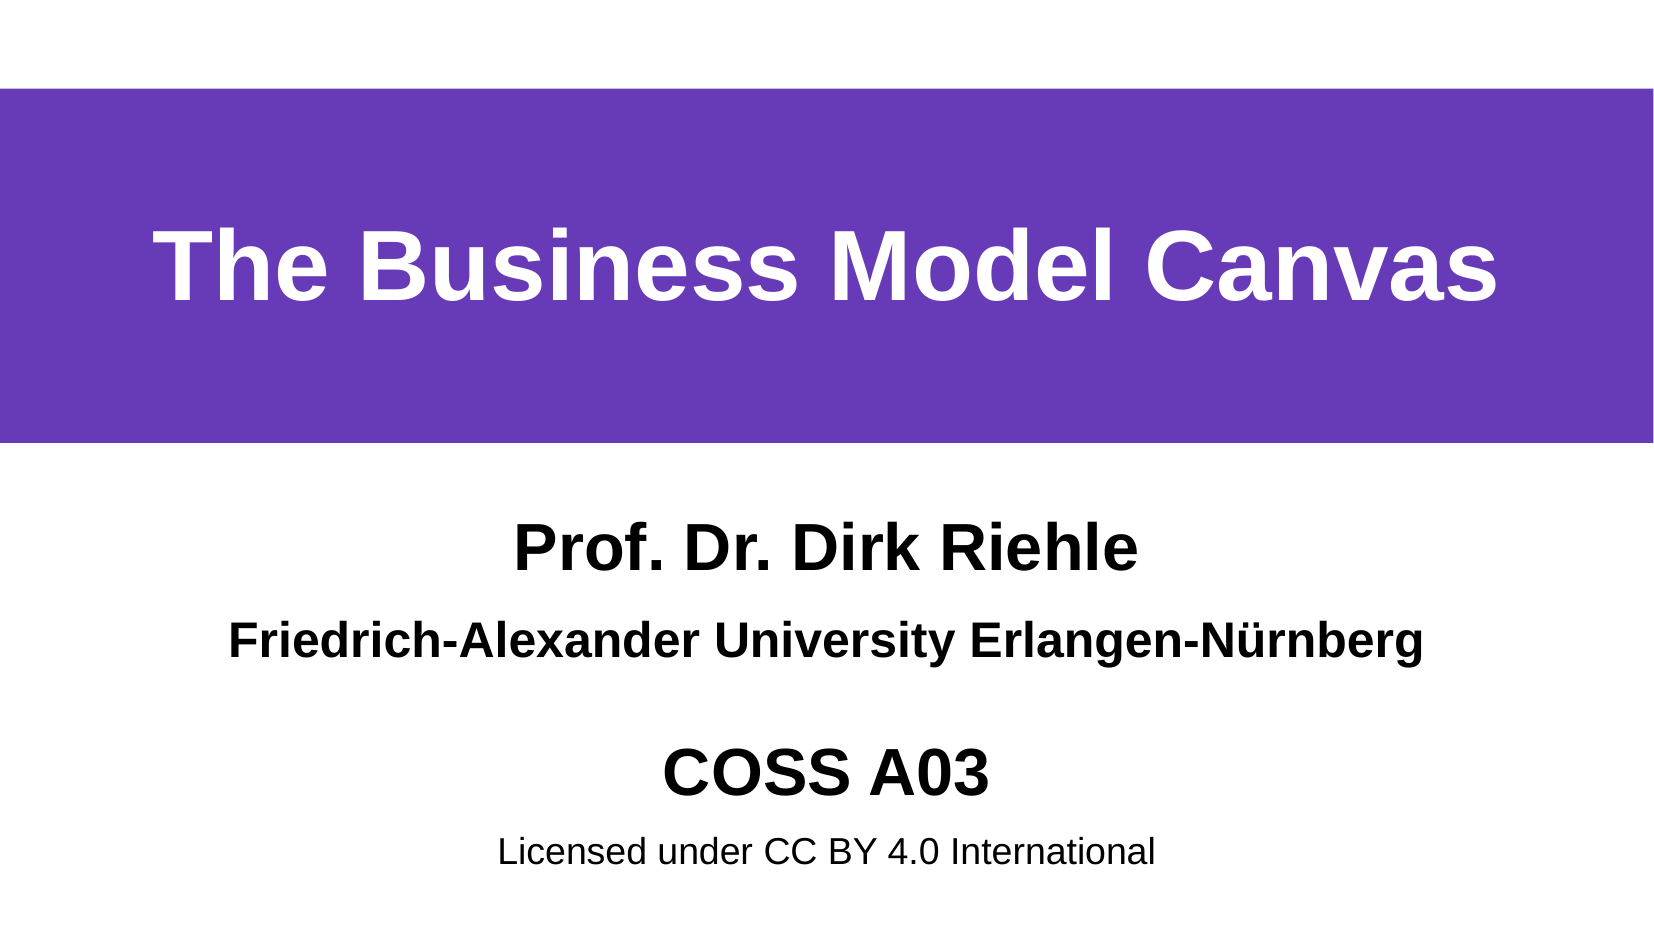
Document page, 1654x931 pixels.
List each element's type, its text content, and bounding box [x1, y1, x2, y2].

title The Business Model Canvas [0, 88, 1654, 443]
subtitle Prof. Dr. Dirk Riehle Friedrich-Alexander University Erlangen-Nürnberg COSS A03 Licensed under CC BY 4.0 International [29, 472, 1625, 886]
